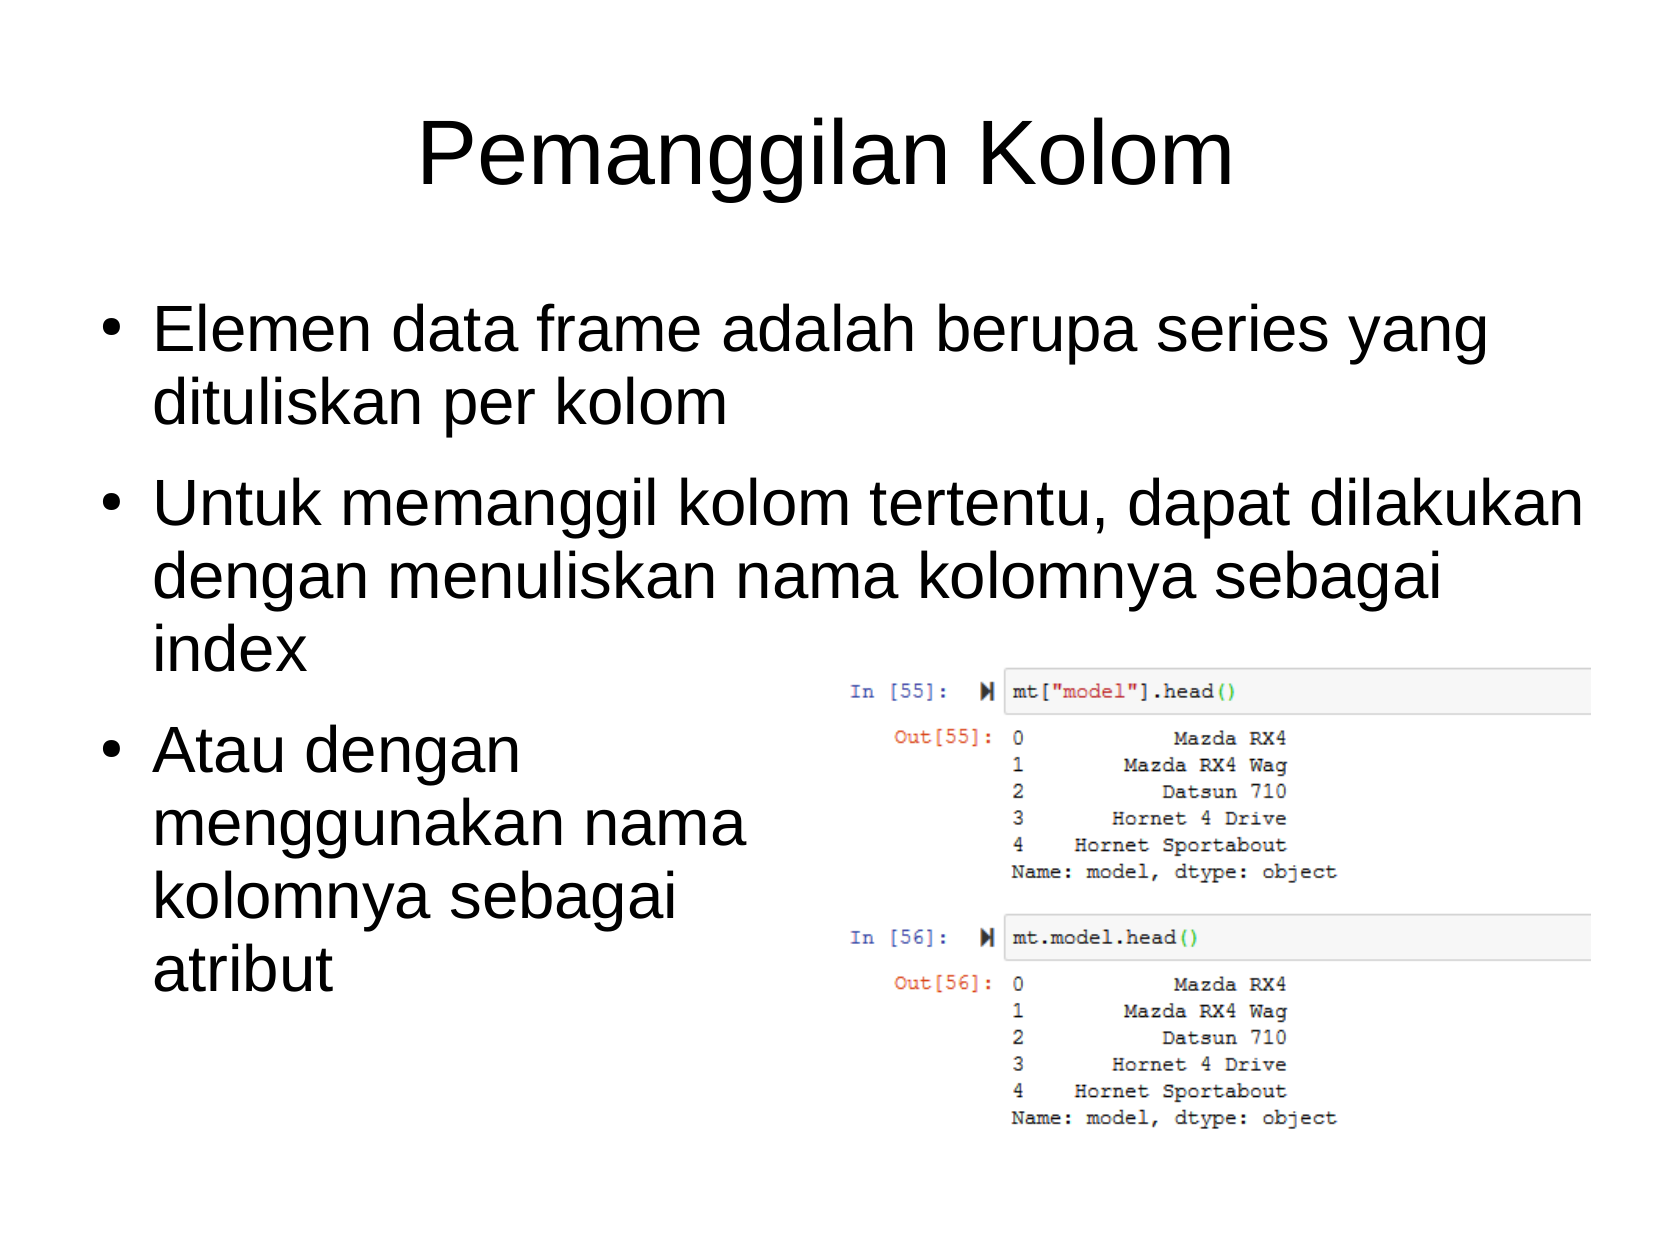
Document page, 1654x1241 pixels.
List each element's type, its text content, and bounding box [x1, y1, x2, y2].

title Pemanggilan Kolom [82, 49, 1571, 257]
list Elemen data frame adalah berupa series yang dituliskan per kolom Untuk memanggil kolom tertentu, dapat dilakukan dengan menuliskan nama kolomnya sebagai index Atau dengan menggunakan nama kolomnya sebagai atribut [82, 292, 1591, 1012]
picture [829, 654, 1591, 1143]
